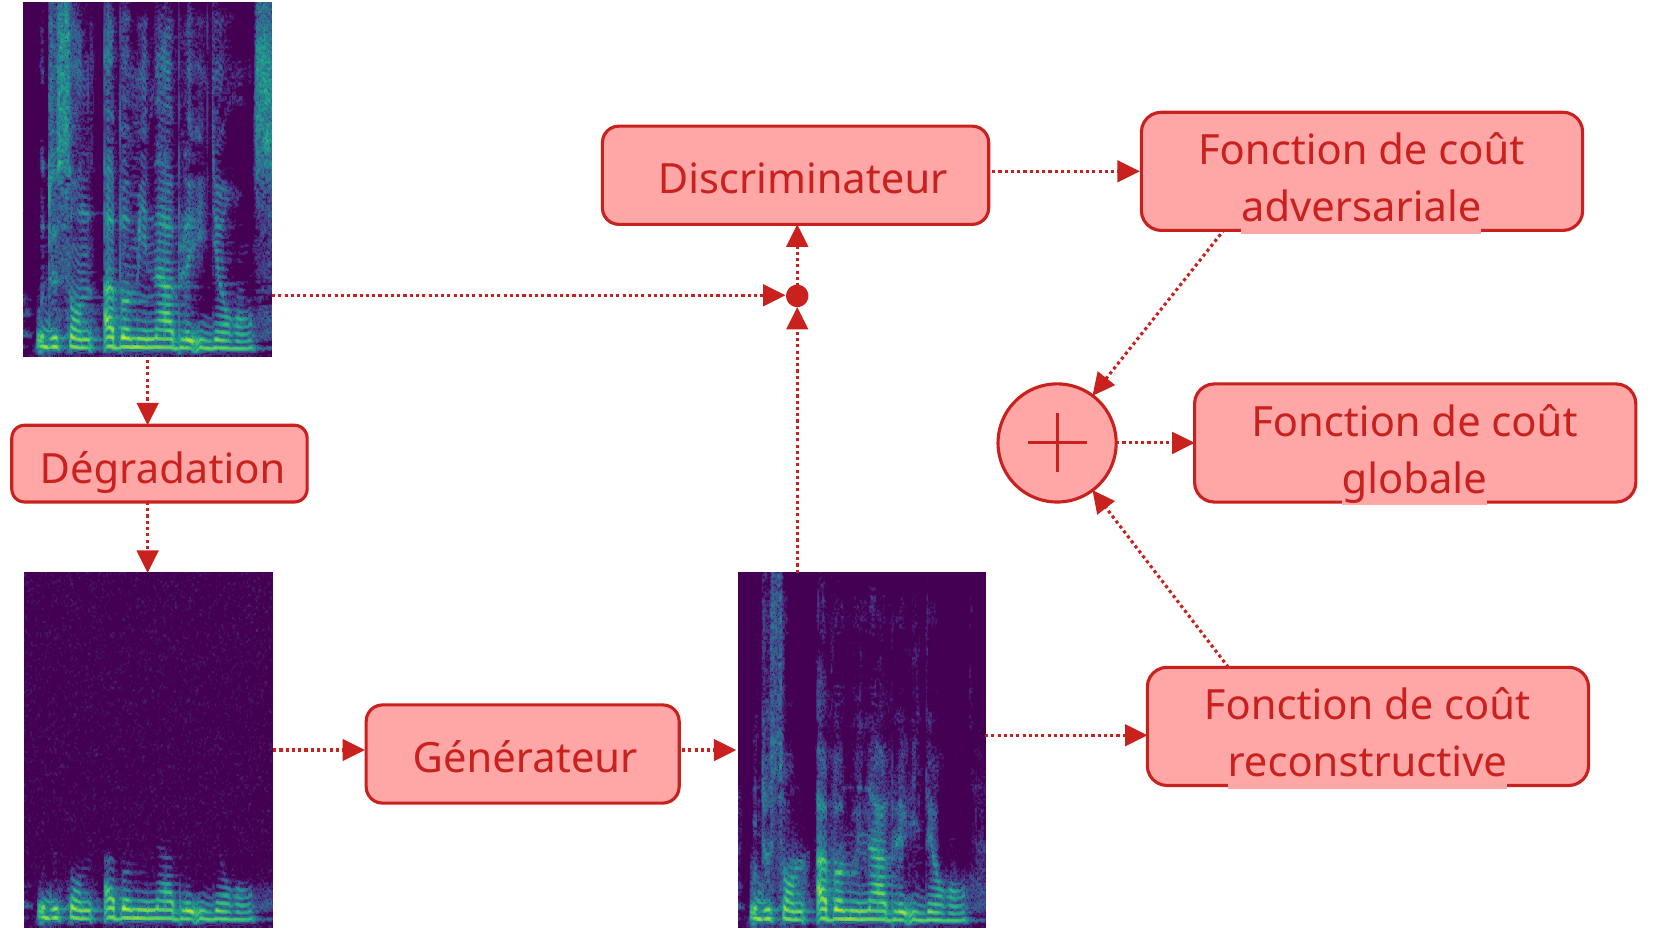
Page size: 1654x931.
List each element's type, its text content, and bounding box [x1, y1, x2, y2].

text_box Fonction de coût adversariale [1169, 112, 1554, 228]
text_box [1147, 667, 1228, 786]
text_box [998, 383, 1117, 503]
text_box Fonction de coût reconstructive [1175, 667, 1560, 783]
text_box [13, 496, 306, 503]
text_box [602, 126, 989, 225]
text_box Générateur [342, 720, 708, 798]
text_box Discriminateur [620, 141, 986, 219]
text_box [1141, 112, 1241, 231]
text_box [366, 704, 680, 720]
text_box [1487, 383, 1636, 503]
text_box [1507, 667, 1589, 786]
text_box Fonction de coût globale [1222, 383, 1607, 499]
picture [738, 572, 986, 928]
picture [24, 572, 273, 928]
picture [23, 2, 272, 357]
text_box [370, 798, 675, 804]
text_box [1481, 112, 1583, 231]
text_box [13, 425, 305, 431]
text_box Dégradation [0, 431, 325, 496]
text_box [1194, 383, 1342, 503]
